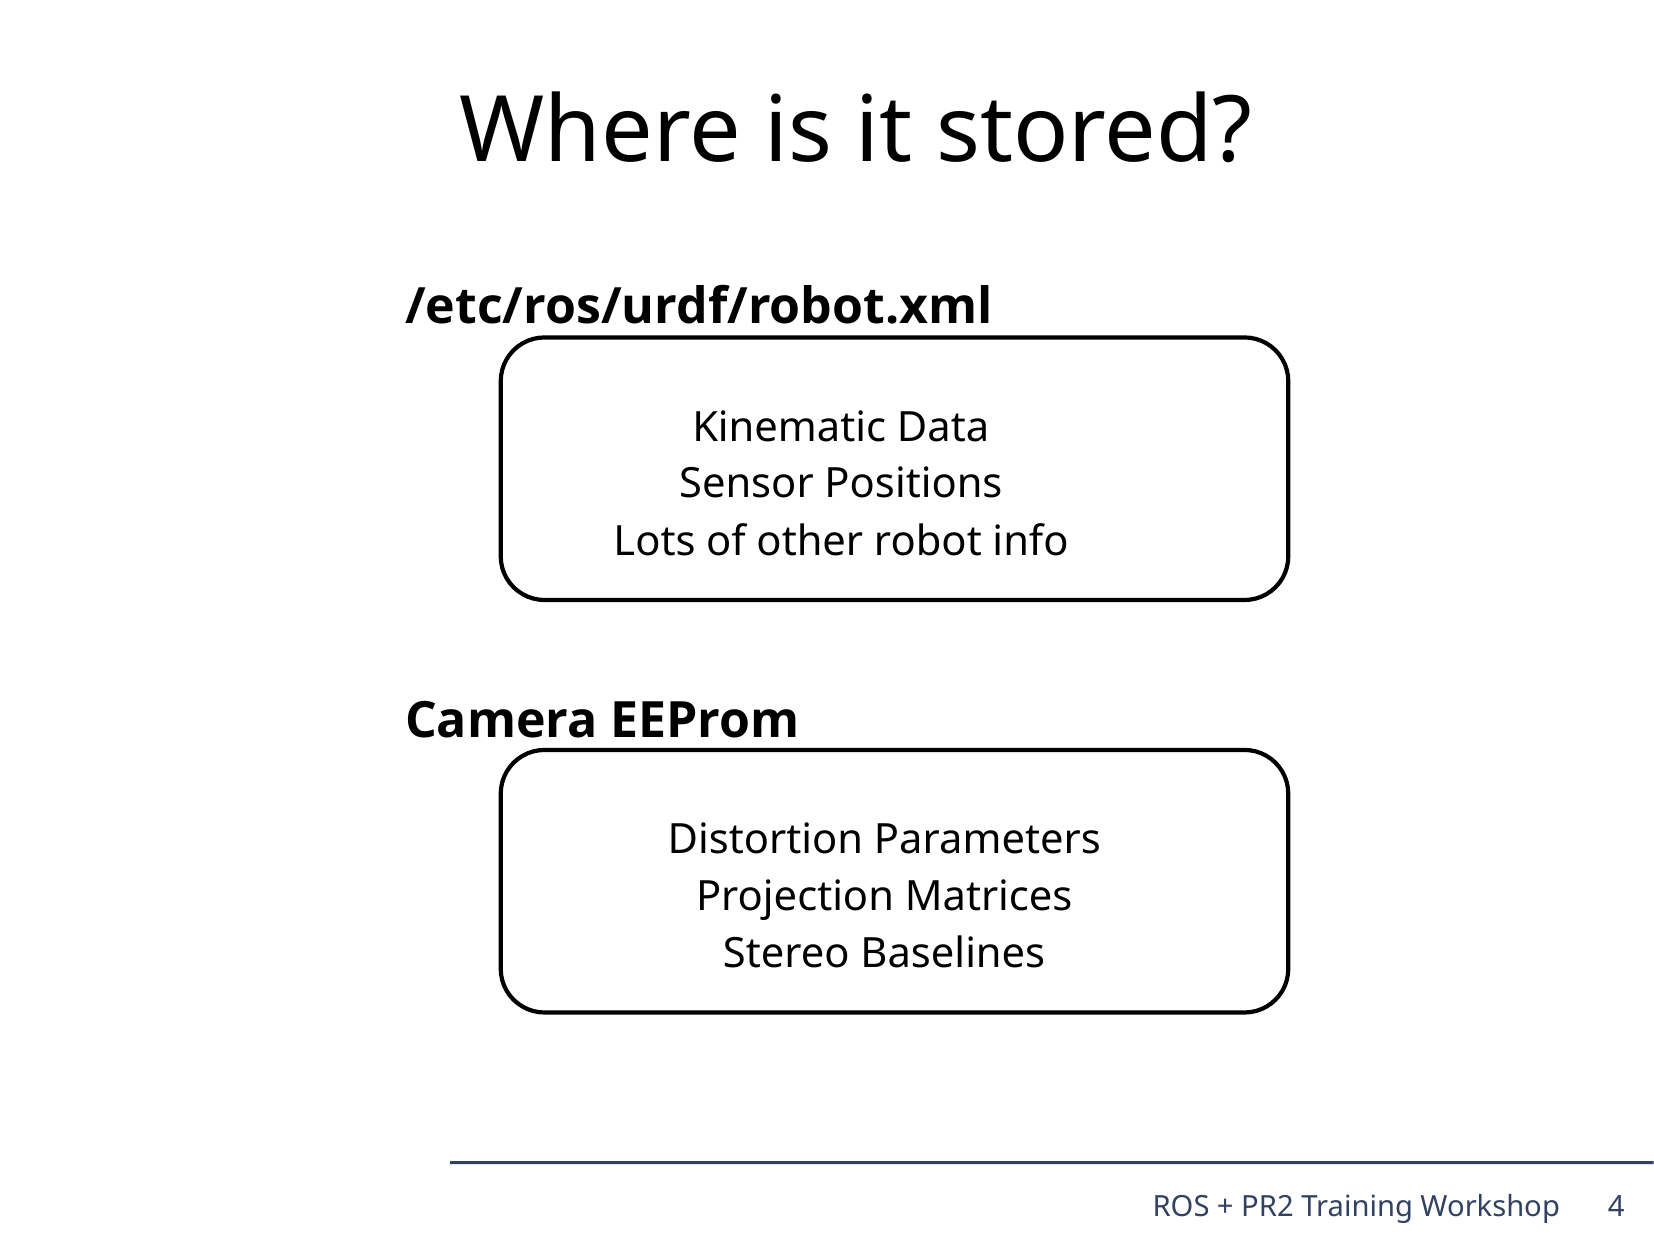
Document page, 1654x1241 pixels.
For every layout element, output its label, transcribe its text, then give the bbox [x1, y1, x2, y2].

text_box [500, 337, 1289, 601]
title Where is it stored? [112, 72, 1601, 180]
text_box Kinematic Data Sensor Positions Lots of other robot info [596, 386, 1193, 552]
text_box Distortion Parameters Projection Matrices Stereo Baselines [650, 799, 1158, 964]
text_box Camera EEProm [388, 675, 871, 753]
text_box /etc/ros/urdf/robot.xml [388, 260, 1063, 338]
text_box [500, 749, 1289, 1013]
